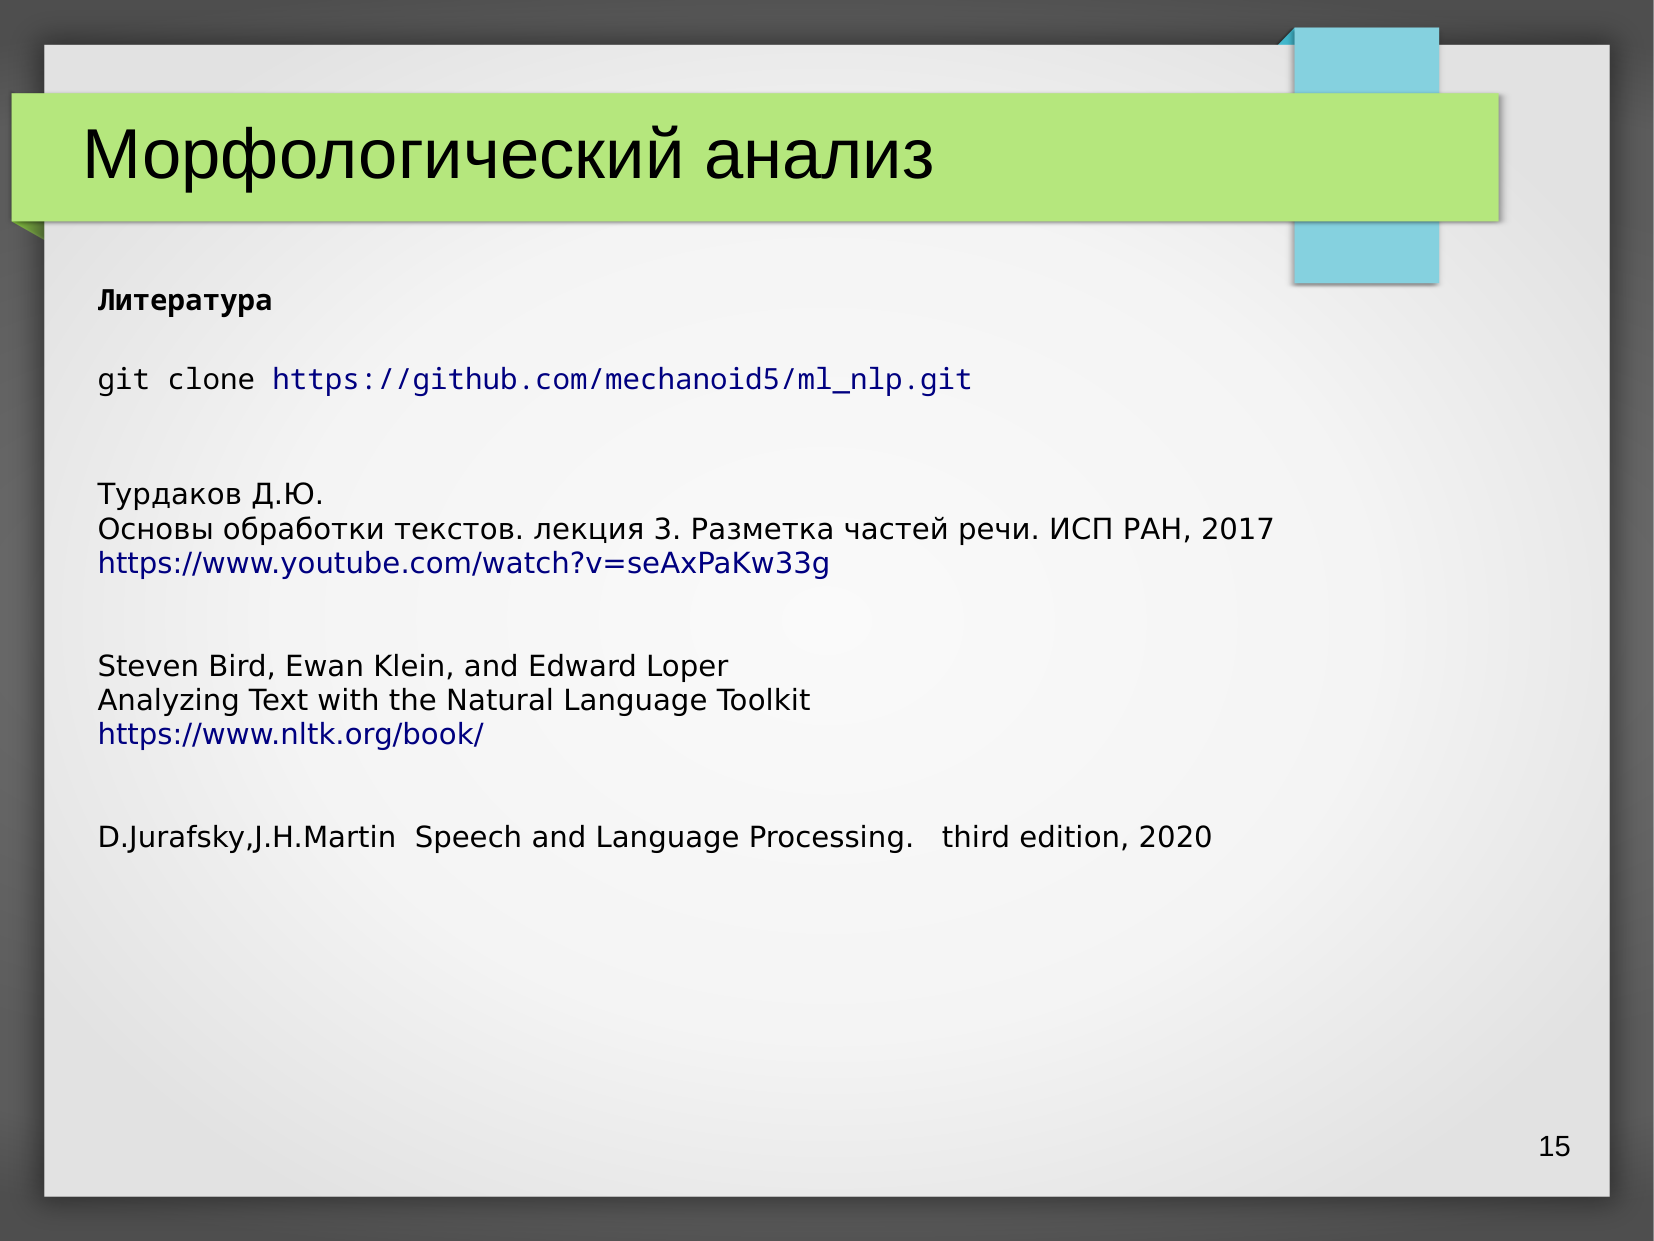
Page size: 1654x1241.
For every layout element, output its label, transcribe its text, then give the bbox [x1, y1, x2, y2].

title Морфологический анализ [82, 114, 993, 194]
picture [0, 0, 1654, 1241]
text_box Литература git clone https://github.com/mechanoid5/ml_nlp.git Турдаков Д.Ю. Основы обработки текстов. лекция 3. Разметка частей речи. ИСП РАН, 2017 https://www.youtube.com/watch?v=seAxPaKw33g Steven Bird, Ewan Klein, and Edward Loper Analyzing Text with the Natural Language Toolkit https://www.nltk.org/book/ D.Jurafsky,J.H.Martin Speech and Language Processing. third edition, 2020 [82, 271, 1607, 1109]
